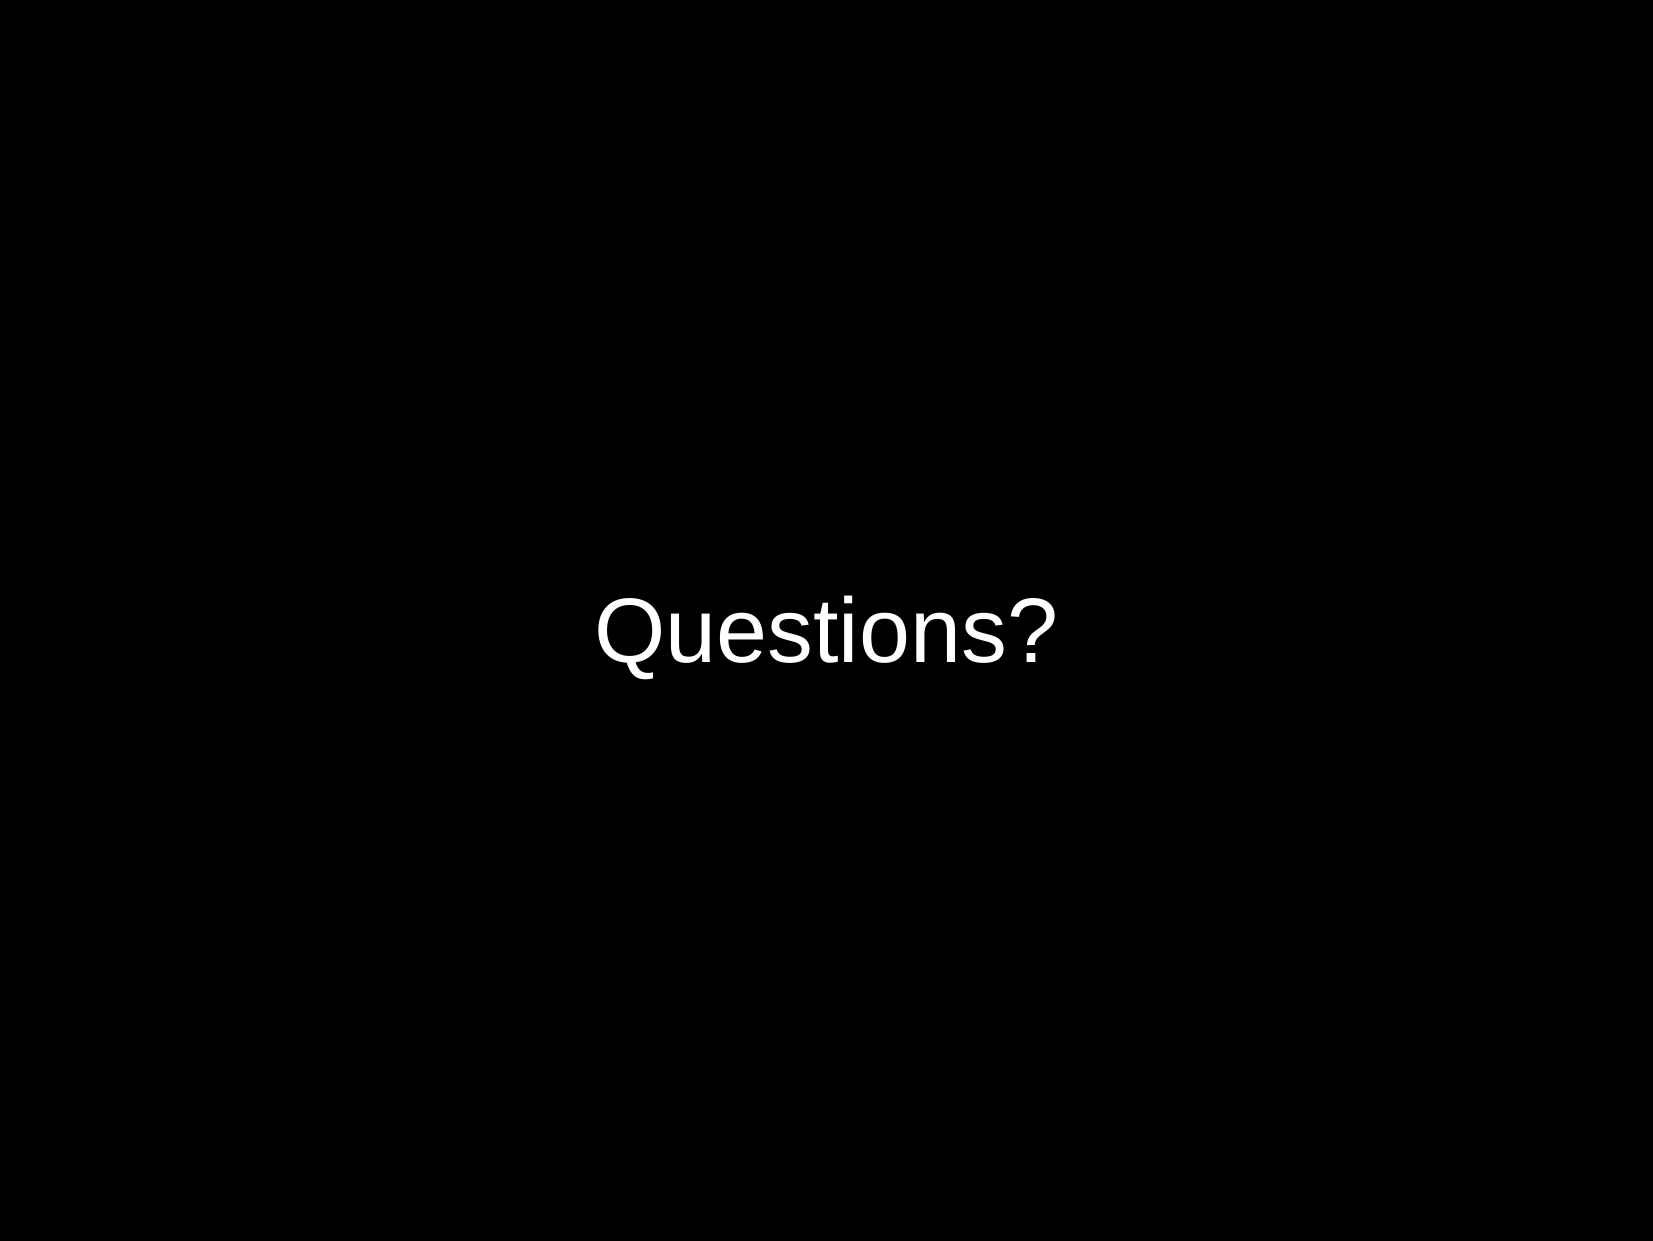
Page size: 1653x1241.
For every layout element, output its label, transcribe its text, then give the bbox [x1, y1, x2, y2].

title Questions? [82, 525, 1571, 733]
